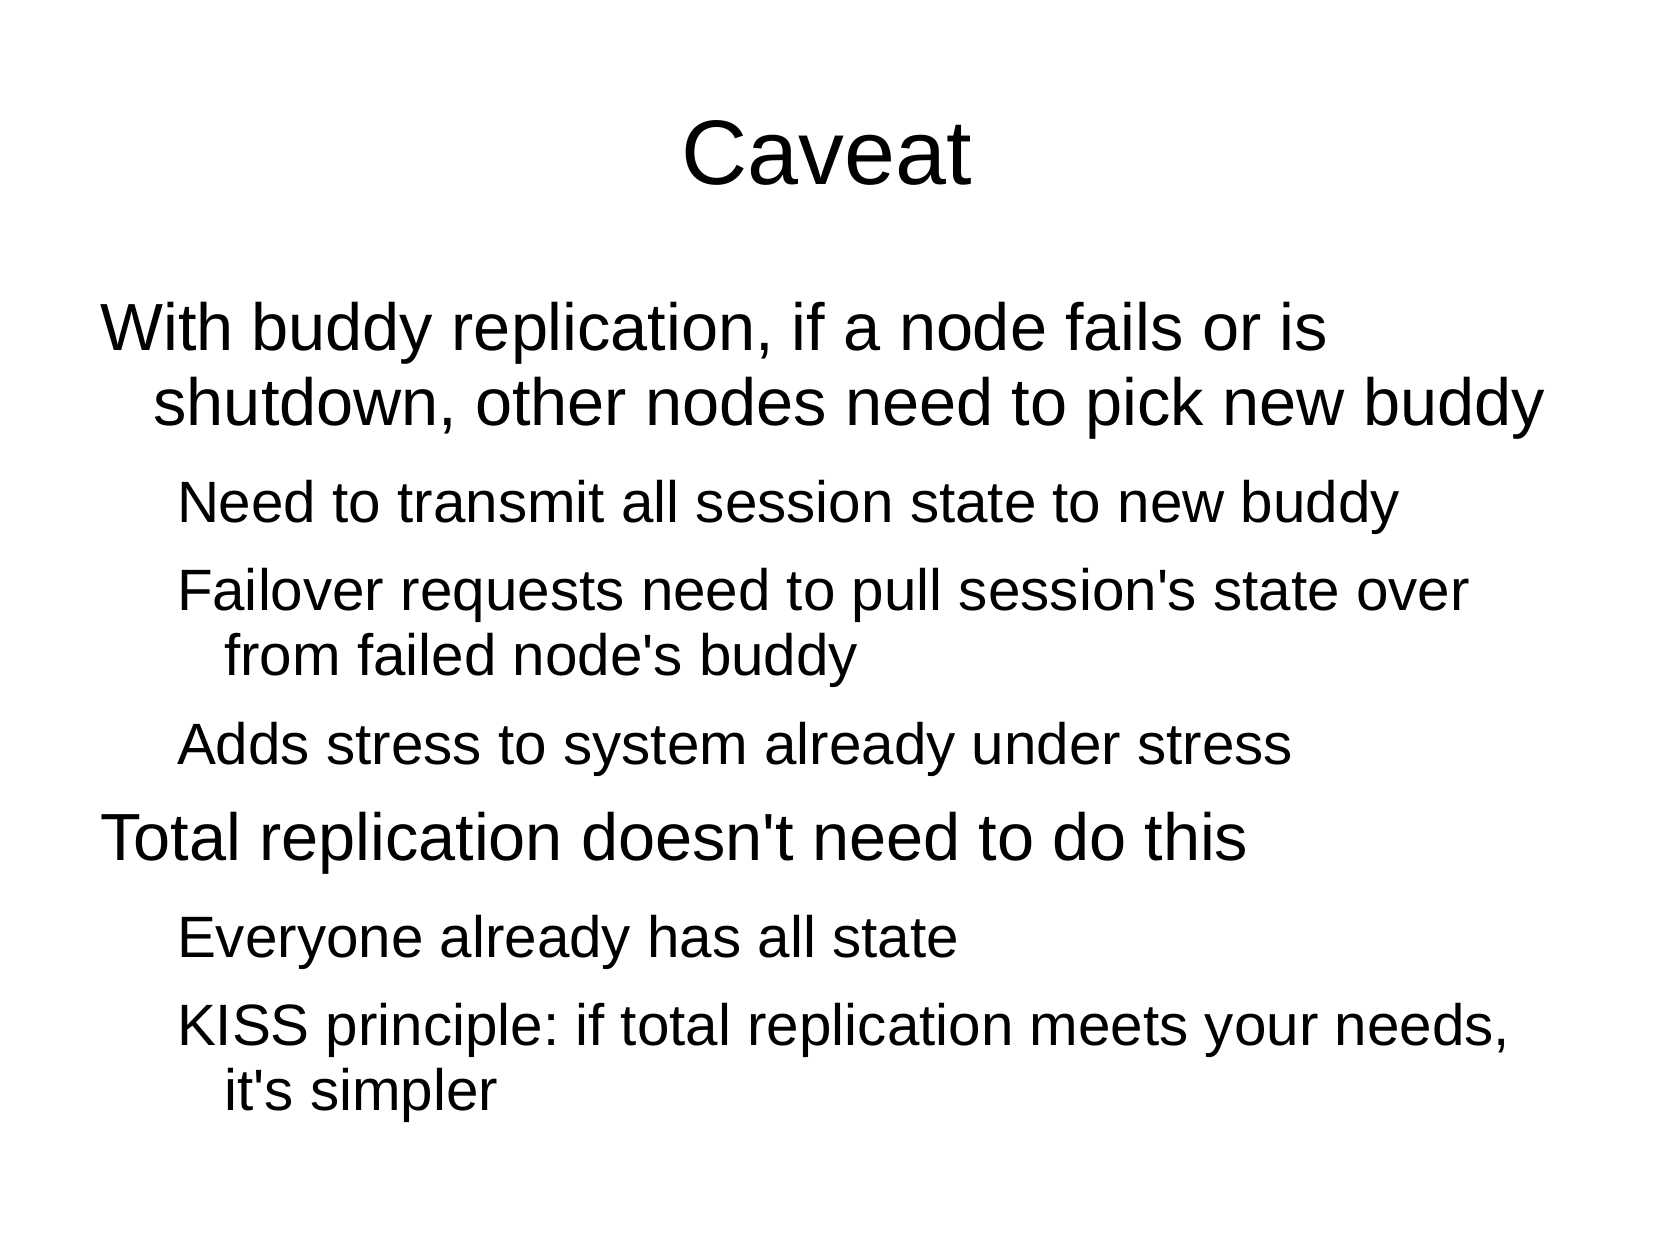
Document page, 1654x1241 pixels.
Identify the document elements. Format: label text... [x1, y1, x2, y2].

list With buddy replication, if a node fails or is shutdown, other nodes need to pick new buddy Need to transmit all session state to new buddy Failover requests need to pull session's state over from failed node's buddy Adds stress to system already under stress Total replication doesn't need to do this Everyone already has all state KISS principle: if total replication meets your needs, it's simpler [82, 290, 1571, 1124]
title Caveat [82, 56, 1571, 250]
